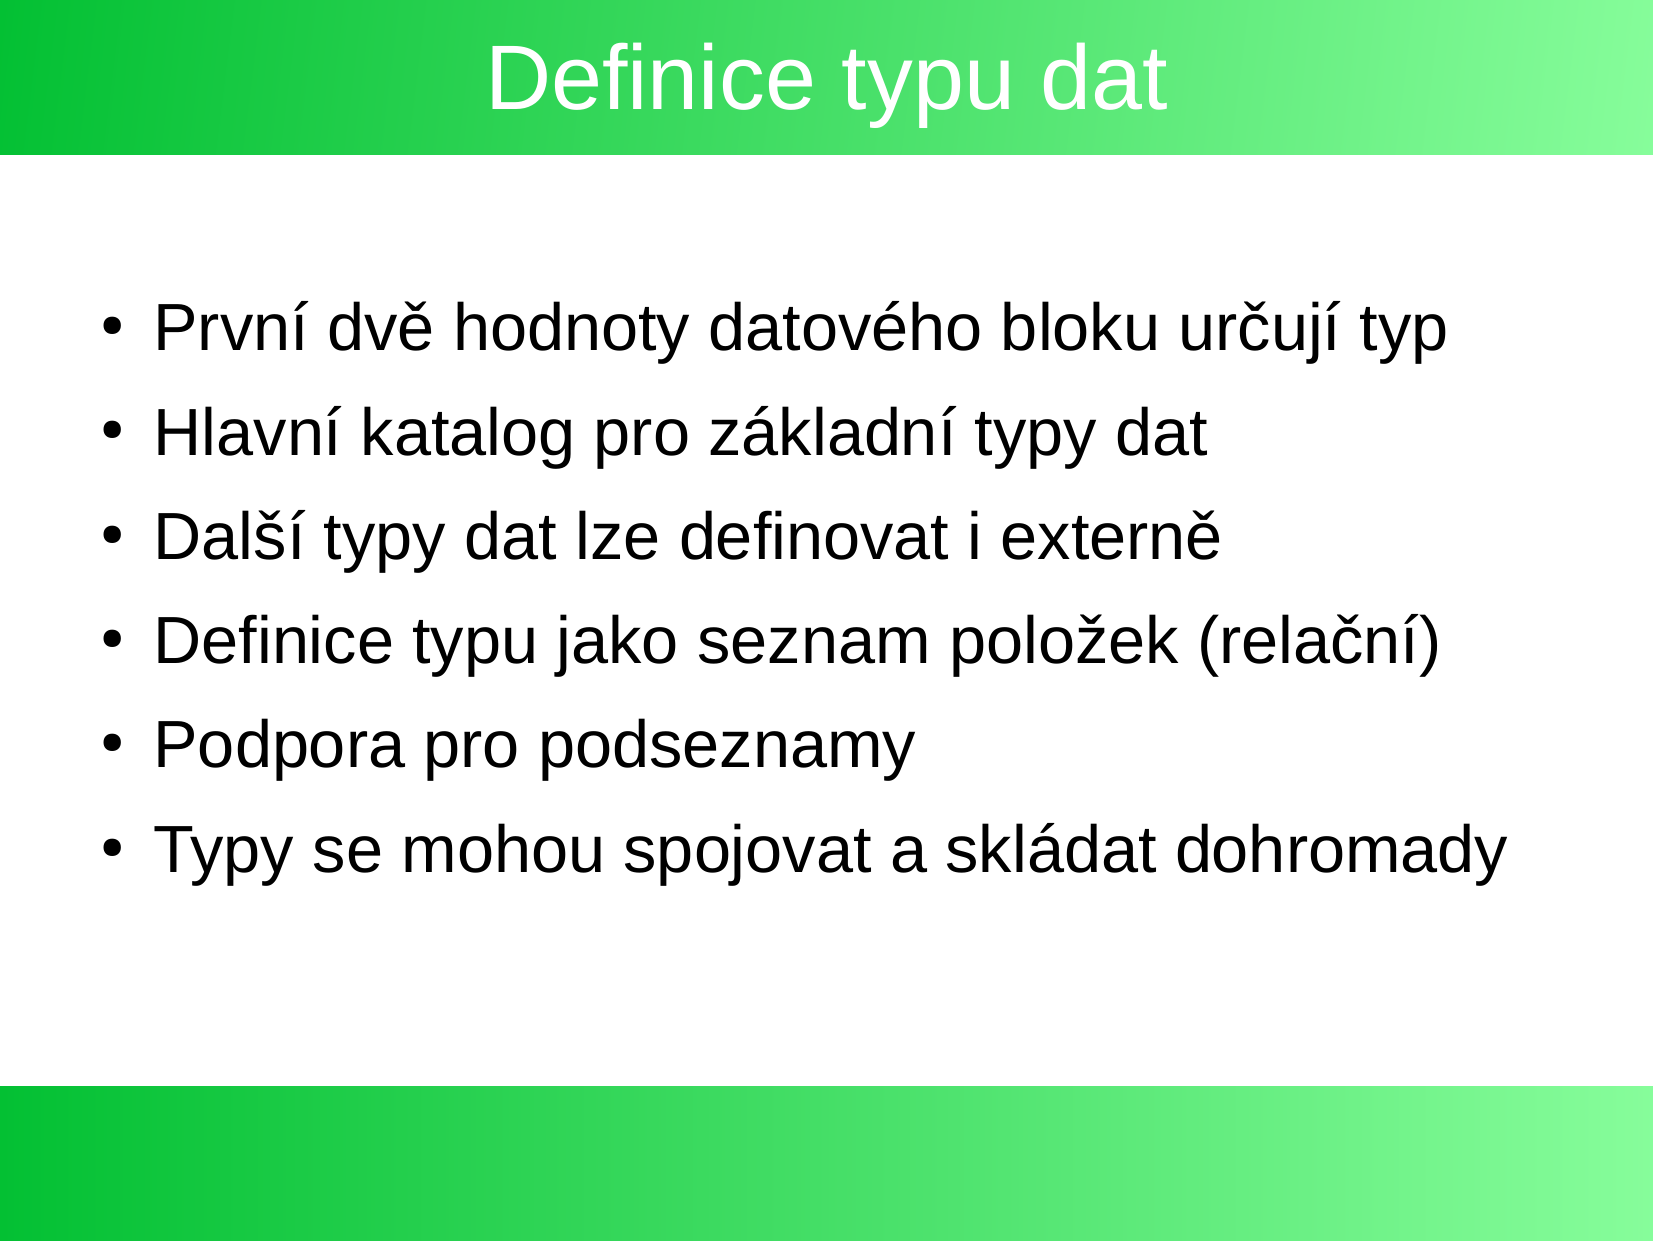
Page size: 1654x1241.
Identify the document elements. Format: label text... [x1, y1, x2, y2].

list První dvě hodnoty datového bloku určují typ Hlavní katalog pro základní typy dat Další typy dat lze definovat i externě Definice typu jako seznam položek (relační) Podpora pro podseznamy Typy se mohou spojovat a skládat dohromady [82, 290, 1571, 1010]
title Definice typu dat [82, 25, 1571, 130]
